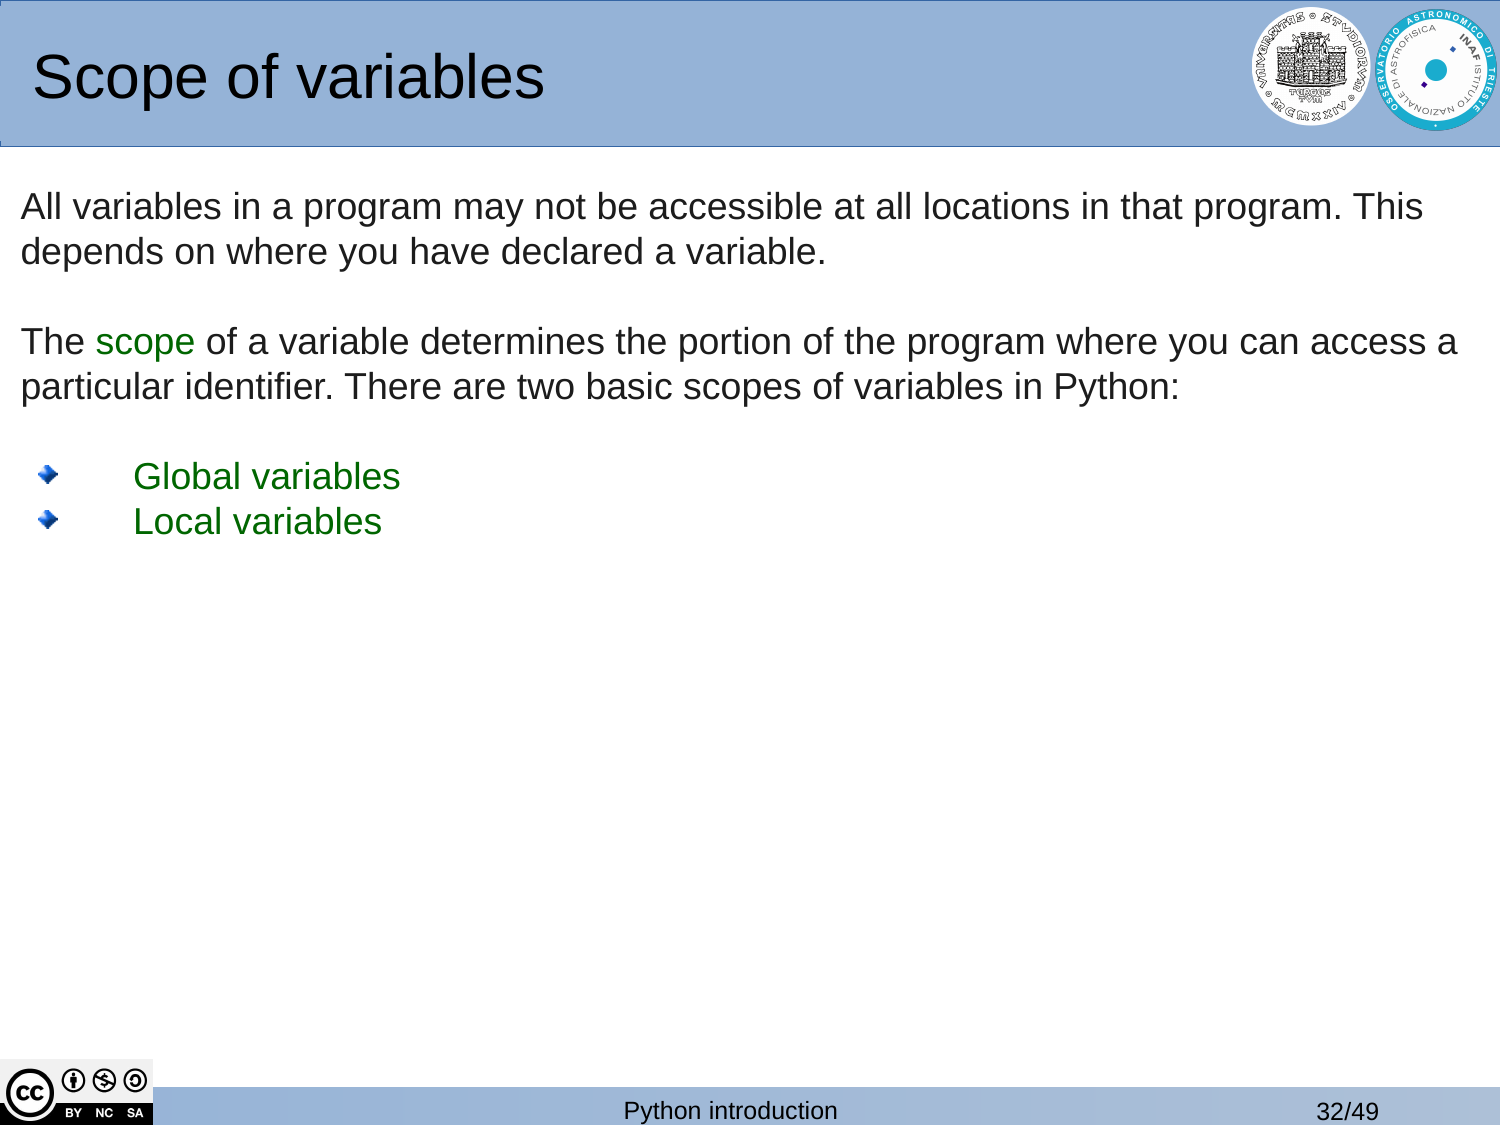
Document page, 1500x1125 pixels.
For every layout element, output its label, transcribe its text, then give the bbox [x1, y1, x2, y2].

list All variables in a program may not be accessible at all locations in that program. This depends on where you have declared a variable. The scope of a variable determines the portion of the program where you can access a particular identifier. There are two basic scopes of variables in Python: Global variables Local variables [5, 174, 1500, 1111]
picture [0, 1059, 153, 1125]
picture [1252, 0, 1500, 156]
text_box Scope of variables [0, 5, 1243, 141]
